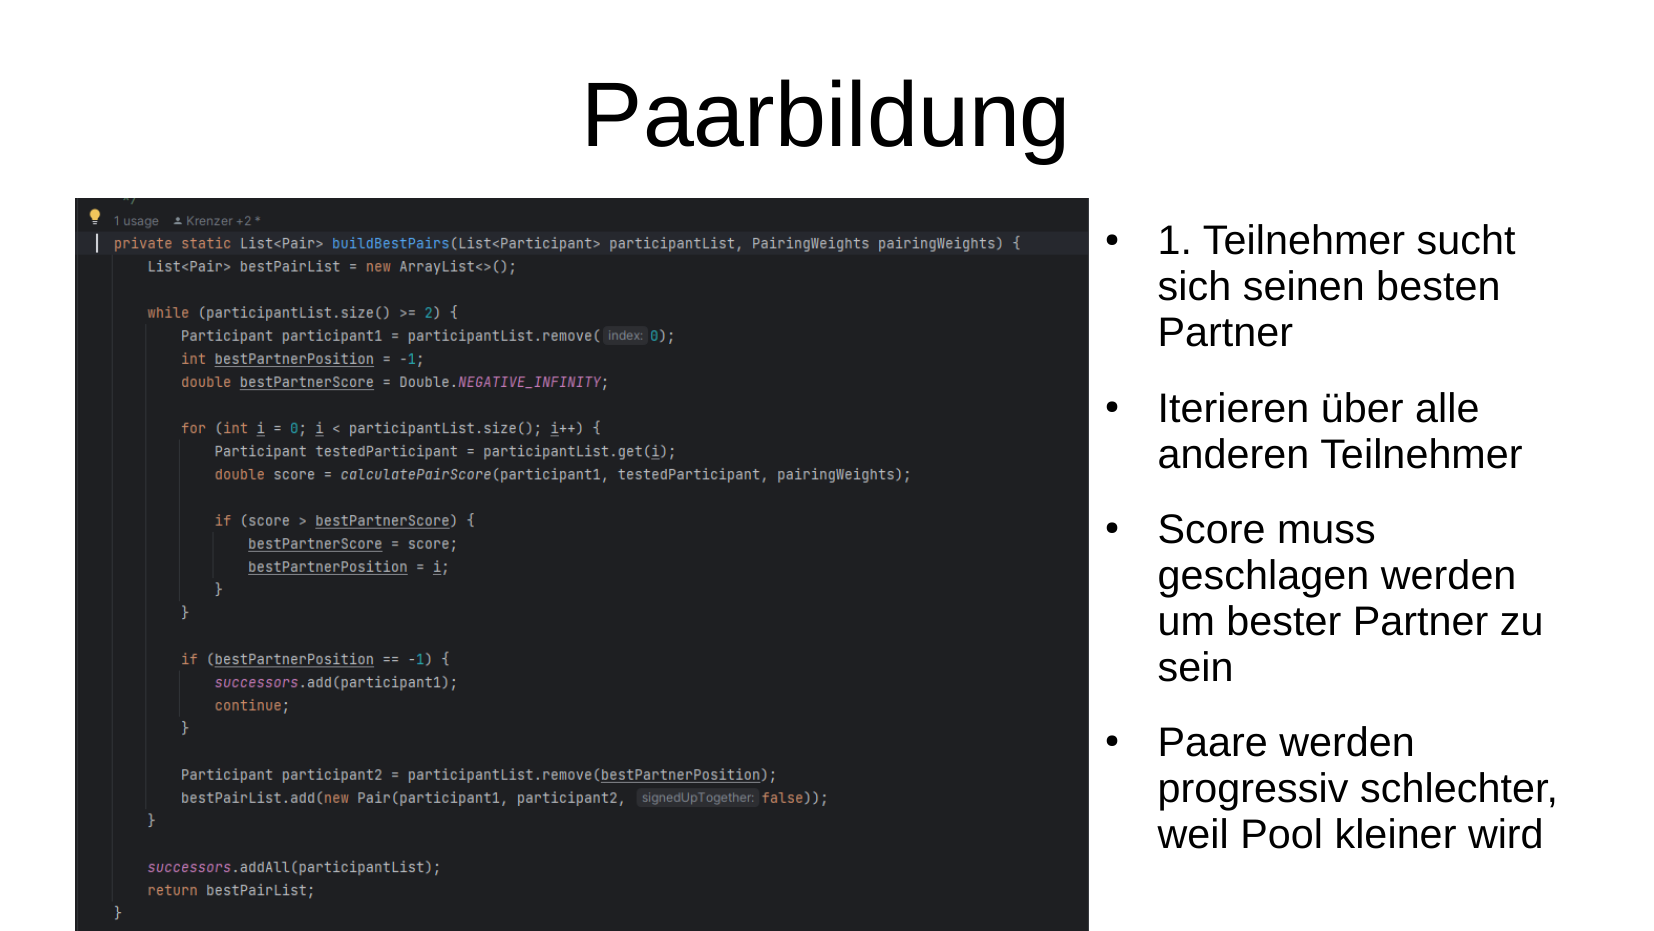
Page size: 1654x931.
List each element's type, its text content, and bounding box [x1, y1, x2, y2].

title Paarbildung [82, 37, 1571, 193]
list 1. Teilnehmer sucht sich seinen besten Partner Iterieren über alle anderen Teilnehmer Score muss geschlagen werden um bester Partner zu sein Paare werden progressiv schlechter, weil Pool kleiner wird [1089, 217, 1571, 863]
picture [75, 198, 1089, 931]
